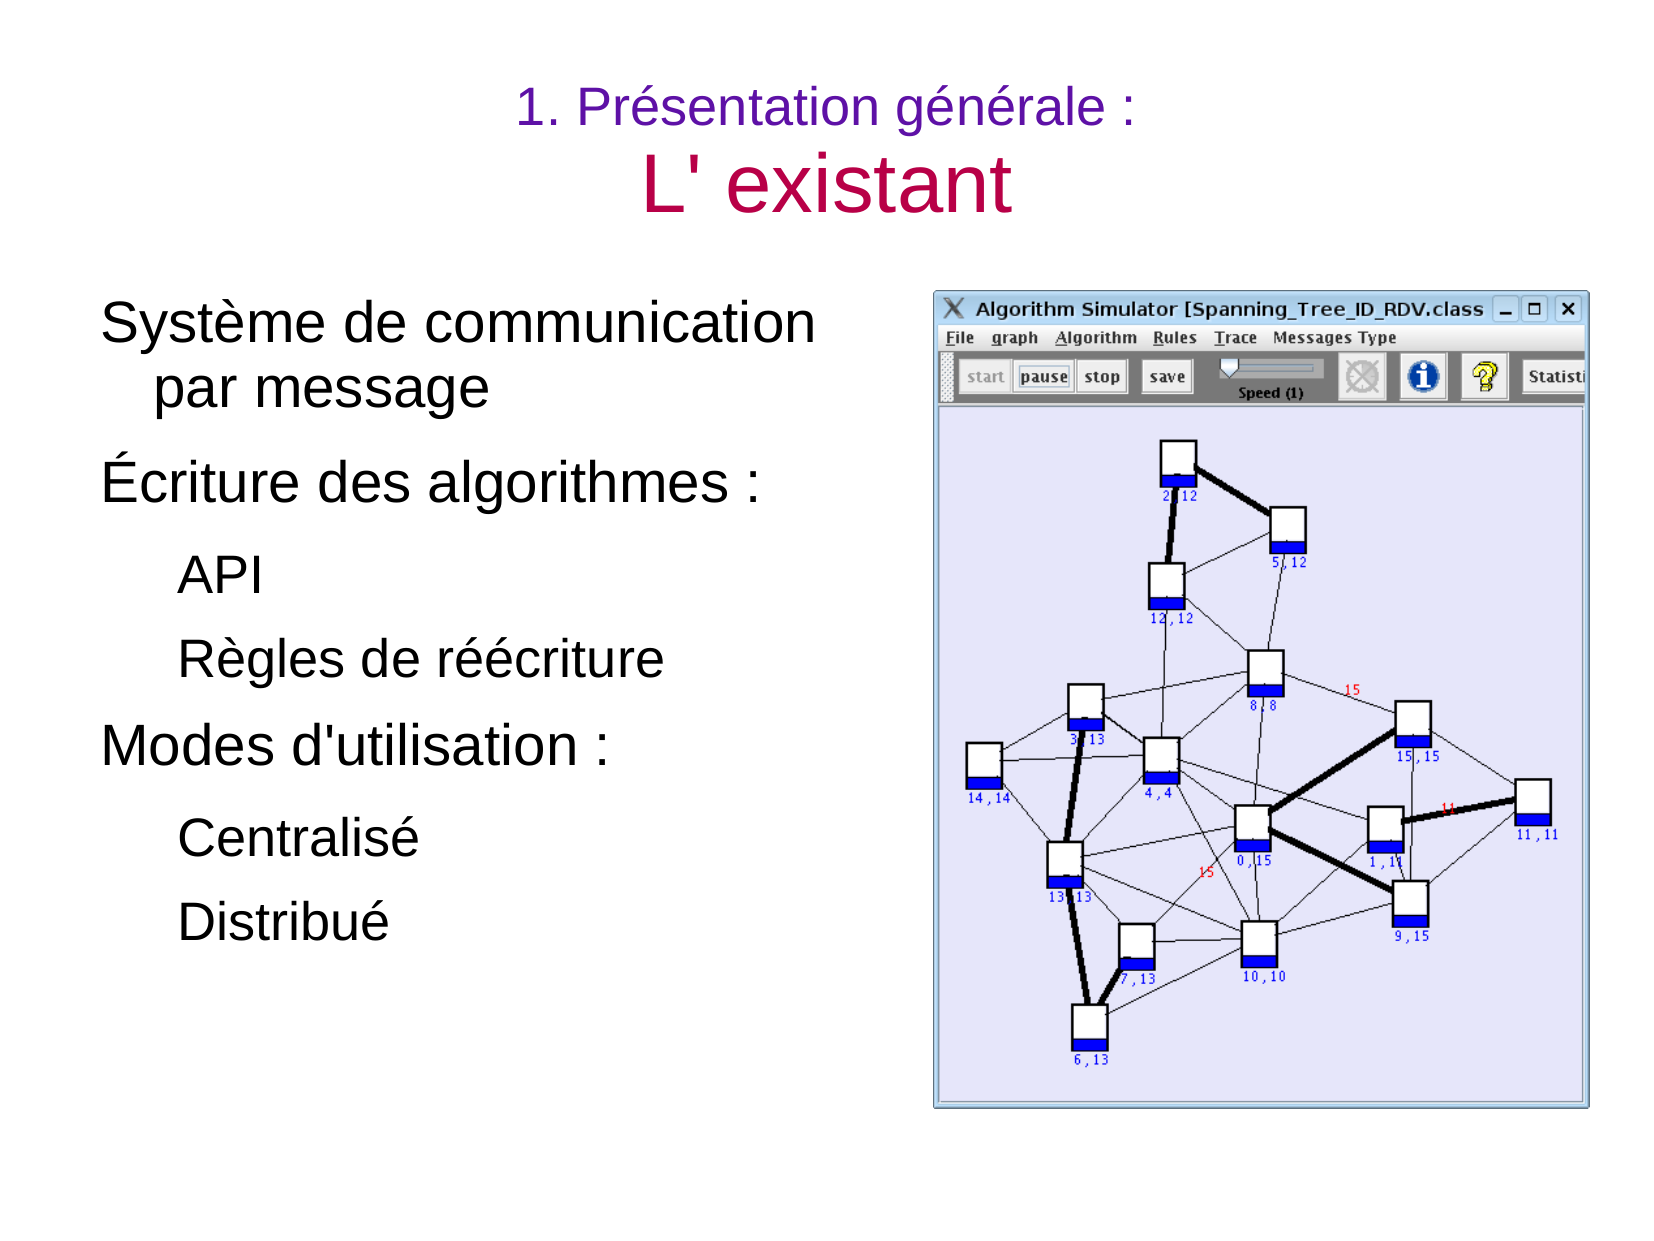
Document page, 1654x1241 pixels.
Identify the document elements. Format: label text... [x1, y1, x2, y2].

list Système de communication par message Écriture des algorithmes : API Règles de réécriture Modes d'utilisation : Centralisé Distribué [82, 290, 901, 1109]
title 1. Présentation générale : L' existant [82, 49, 1571, 257]
picture [933, 290, 1590, 1109]
